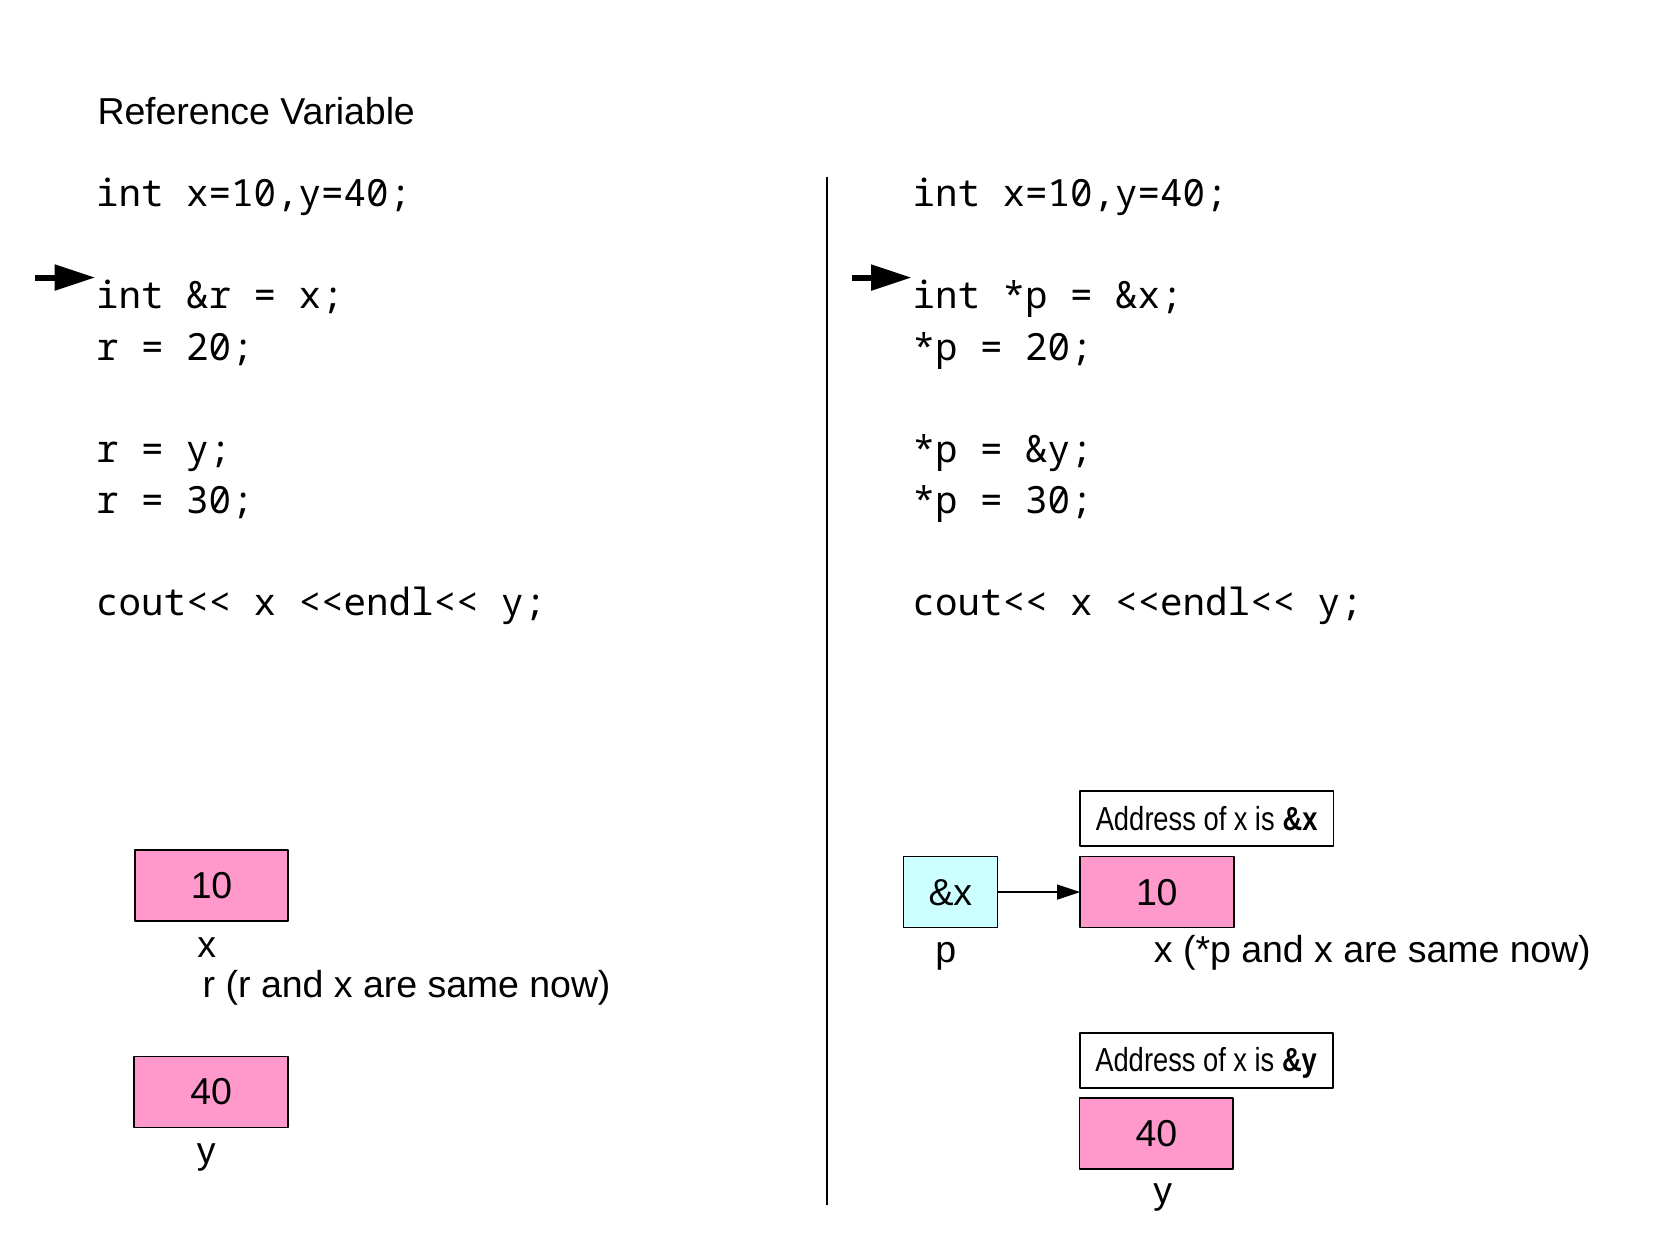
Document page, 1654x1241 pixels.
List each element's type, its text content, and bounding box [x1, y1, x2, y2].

text_box Reference Variable [82, 82, 430, 140]
text_box int x=10,y=40; int &r = x; r = 20; r = y; r = 30; cout<< x <<endl<< y; [81, 159, 562, 567]
text_box 10 [134, 850, 289, 922]
text_box r (r and x are same now) [187, 955, 626, 1013]
text_box x (*p and x are same now) [1139, 920, 1606, 978]
text_box x [182, 915, 232, 973]
text_box y [1138, 1162, 1188, 1220]
text_box p [920, 921, 972, 979]
text_box Address of x is &y [1079, 1032, 1333, 1088]
text_box y [182, 1121, 231, 1179]
text_box 10 [1080, 856, 1234, 928]
text_box 40 [1079, 1098, 1234, 1170]
text_box 40 [134, 1056, 288, 1128]
text_box &x [903, 856, 998, 928]
text_box int x=10,y=40; int *p = &x; *p = 20; *p = &y; *p = 30; cout<< x <<endl<< y; [897, 159, 1378, 567]
text_box Address of x is &x [1080, 790, 1334, 847]
